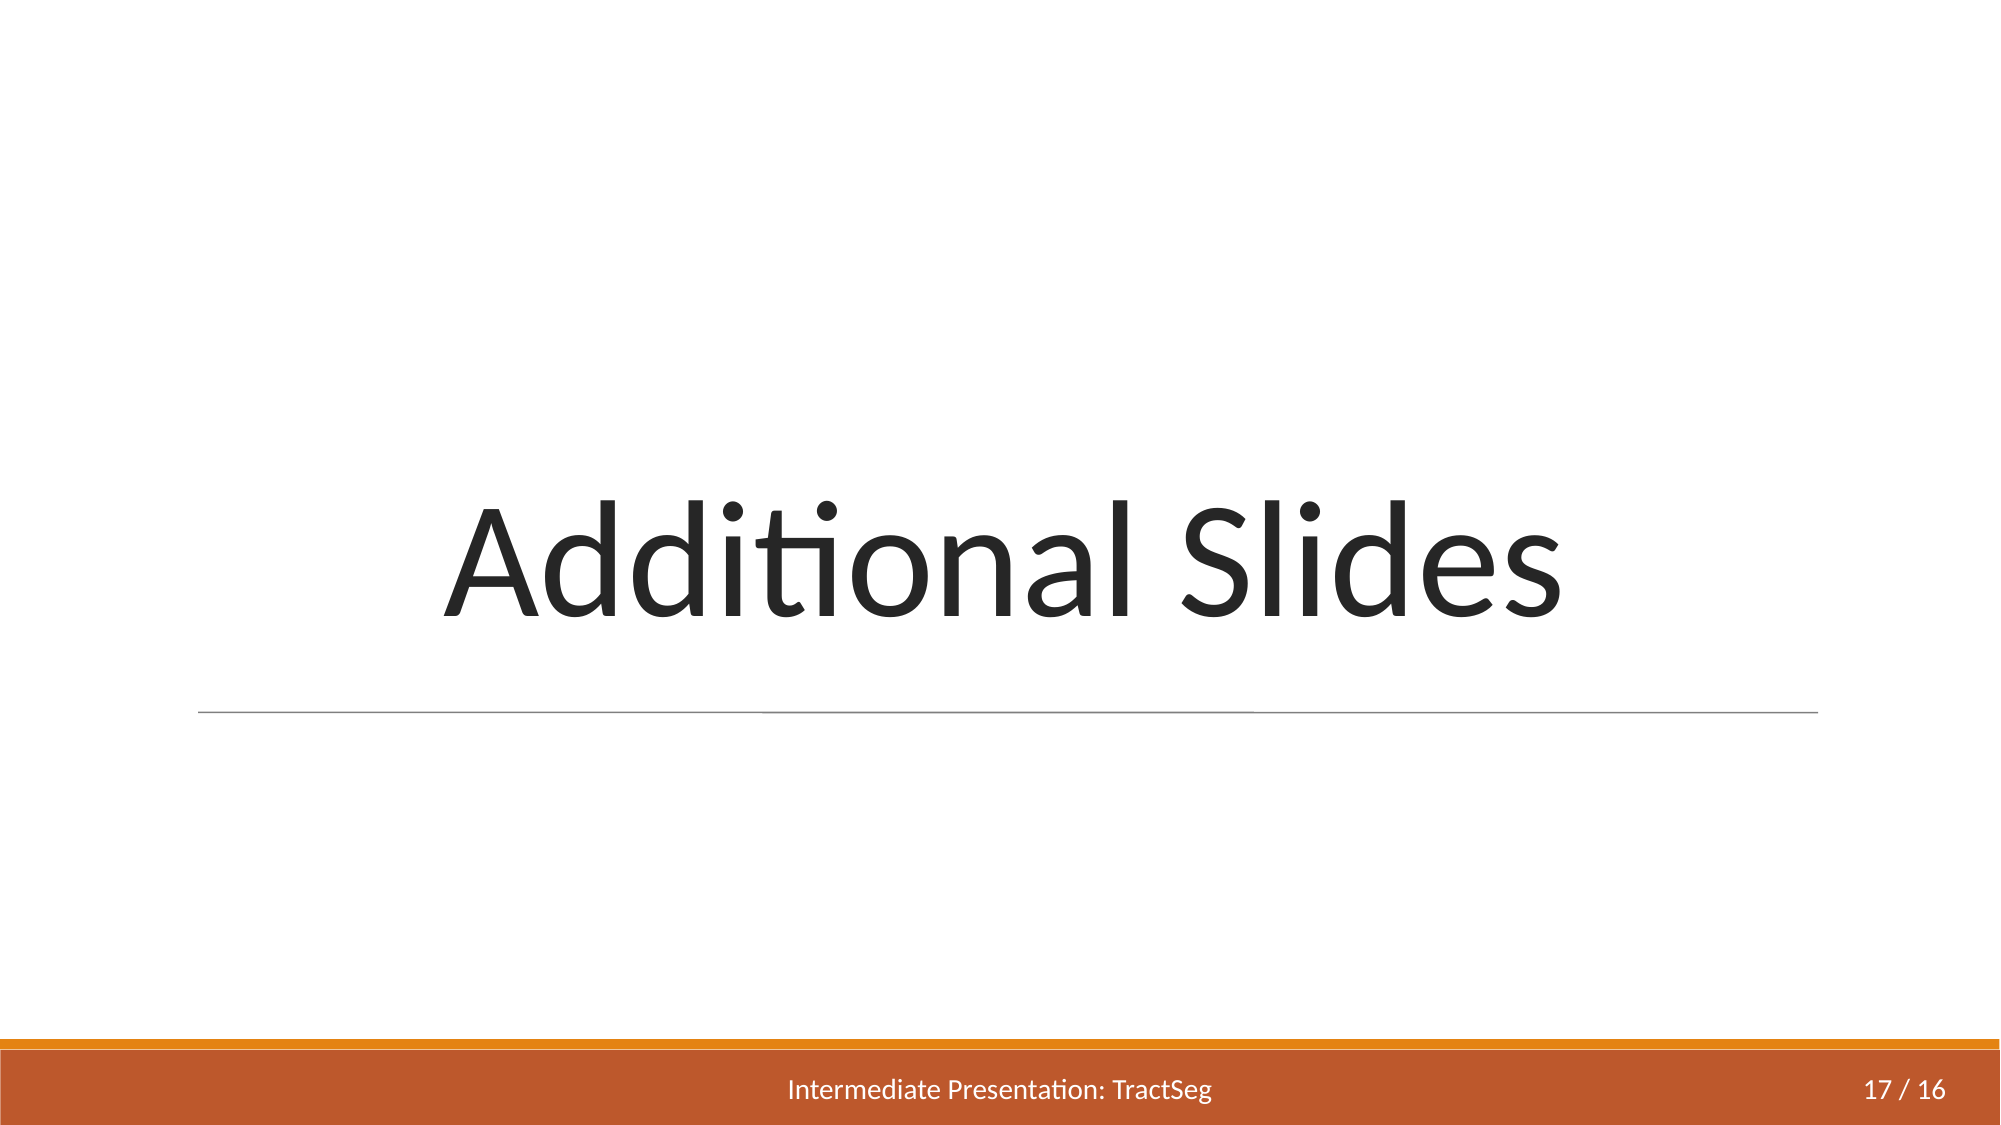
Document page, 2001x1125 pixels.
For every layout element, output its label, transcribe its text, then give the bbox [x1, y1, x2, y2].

slide_number 1 / 16 [1741, 753, 1962, 1125]
slide_number Intermediate Presentation: TractSeg [552, 753, 1448, 1125]
title Additional Slides [180, 124, 1830, 658]
